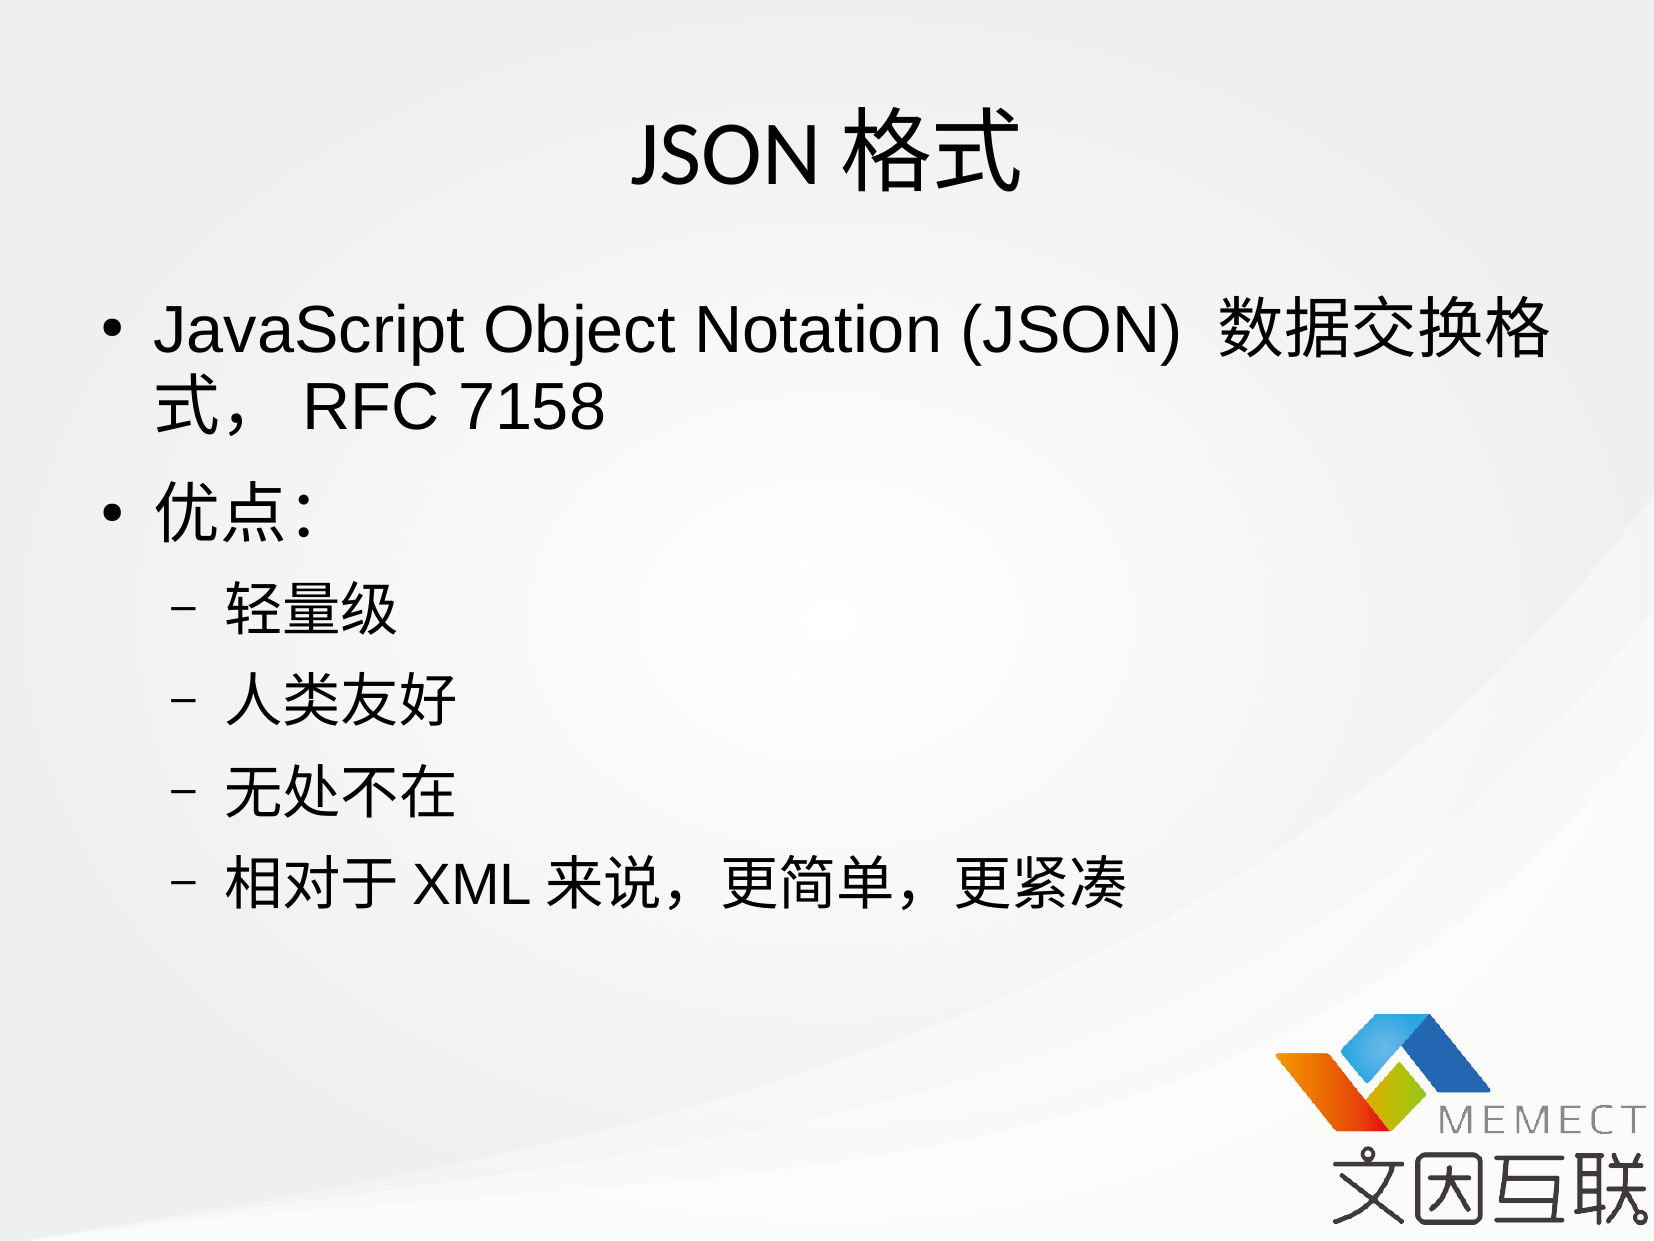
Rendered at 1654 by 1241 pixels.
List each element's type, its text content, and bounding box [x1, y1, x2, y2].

title JSON格式 [82, 49, 1571, 257]
list JavaScript Object Notation (JSON) 数据交换格式，RFC 7158 优点： 轻量级 人类友好 无处不在 相对于XML来说，更简单，更紧凑 [82, 290, 1571, 1010]
picture [0, 0, 1654, 1241]
